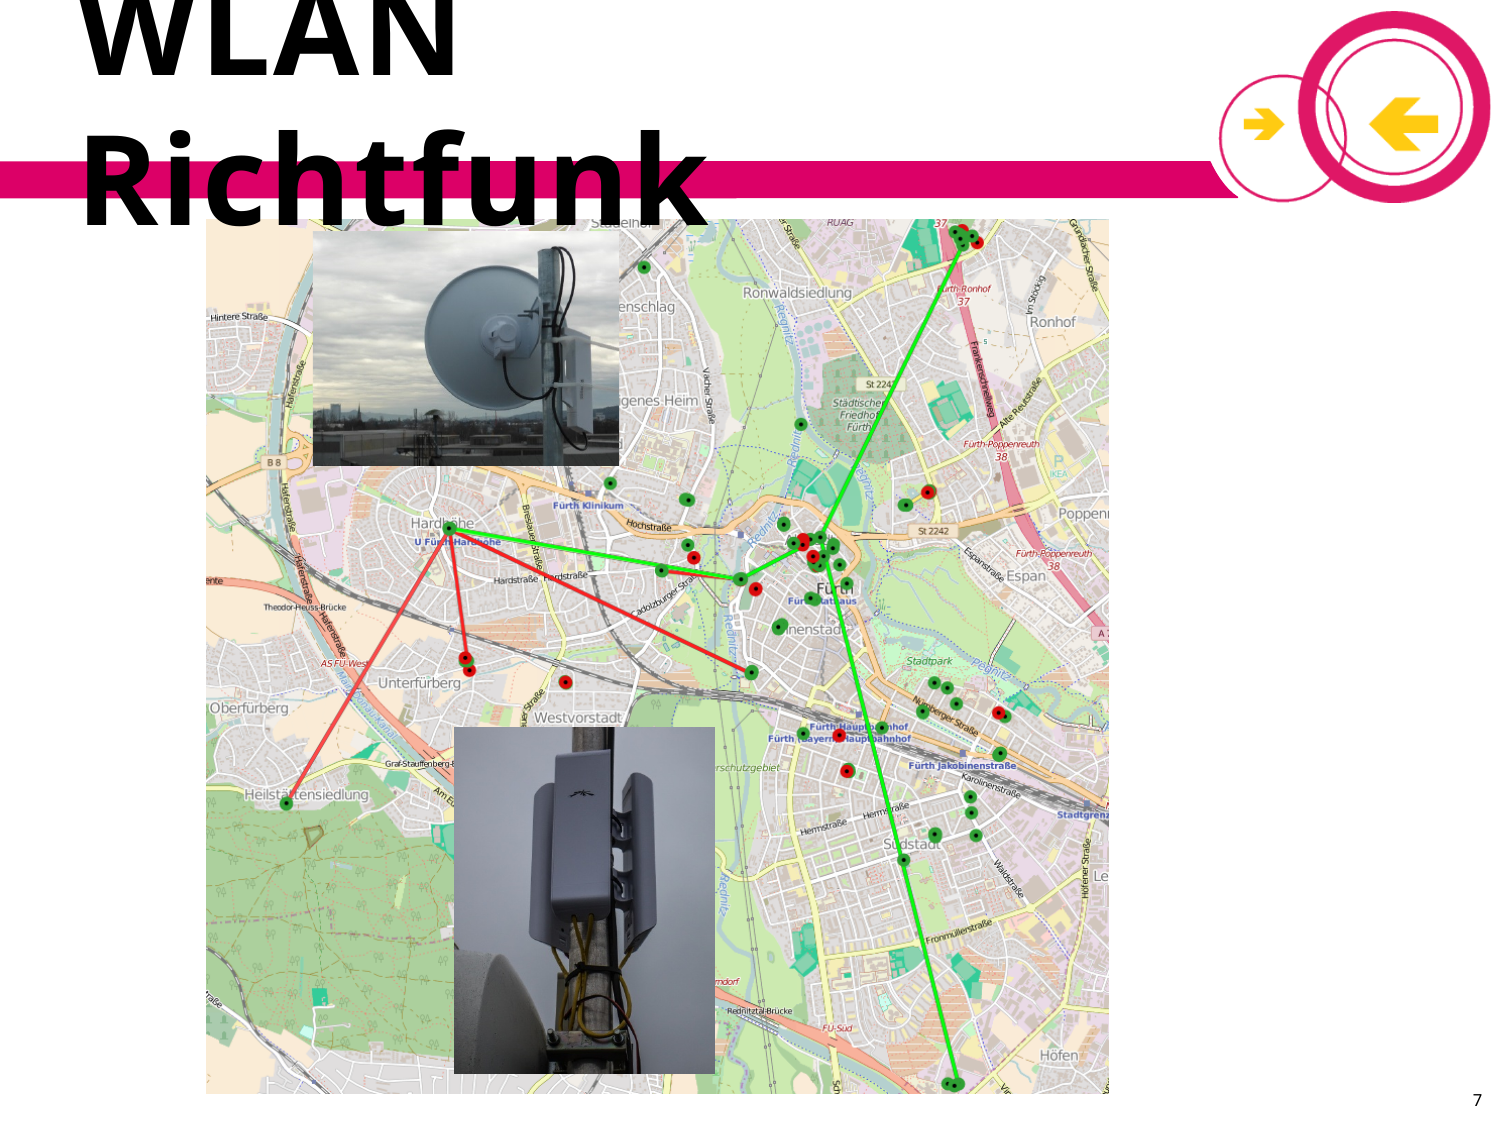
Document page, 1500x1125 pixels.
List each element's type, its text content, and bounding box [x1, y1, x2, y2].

slide_number <Foliennummer> [1202, 1077, 1483, 1125]
picture [206, 219, 1109, 1094]
picture [1218, 11, 1491, 203]
title WLAN Richtfunk [76, 40, 1060, 161]
